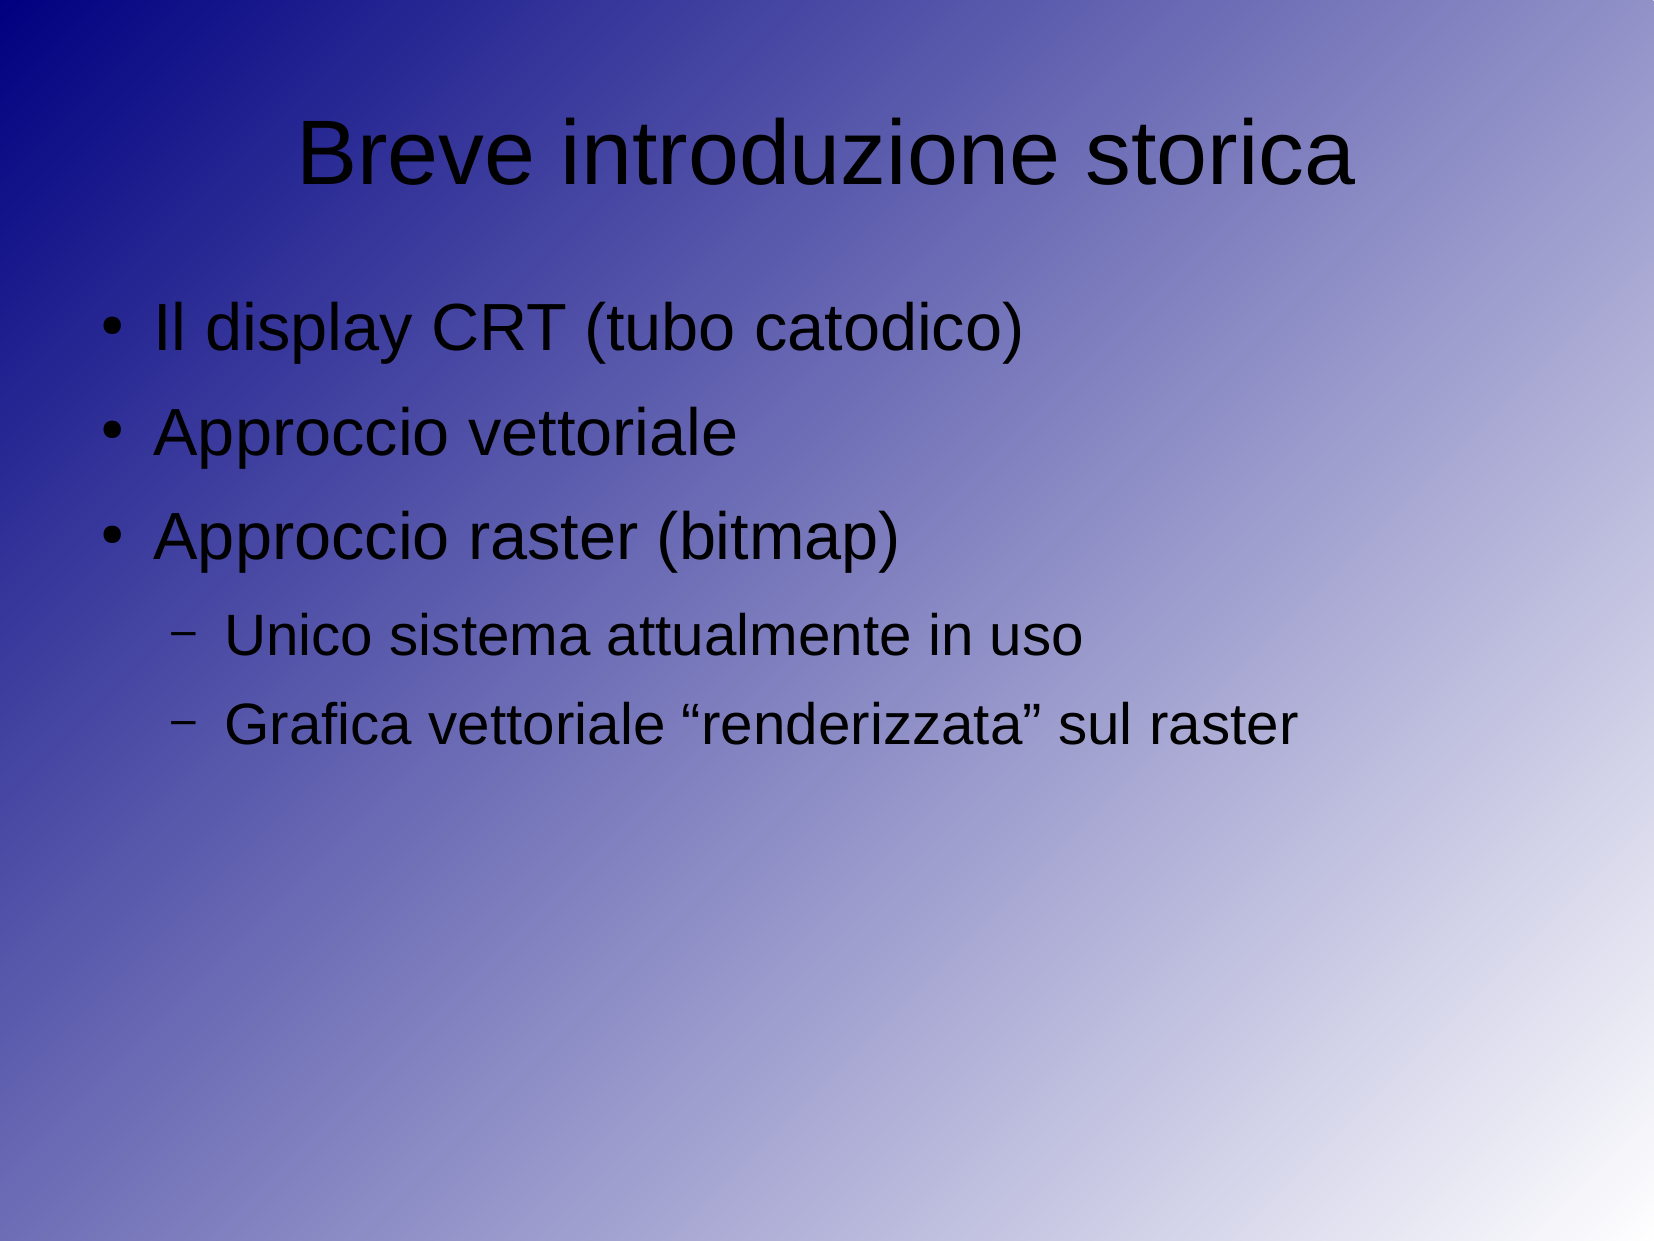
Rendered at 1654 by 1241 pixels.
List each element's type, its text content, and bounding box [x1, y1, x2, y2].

title Breve introduzione storica [82, 49, 1571, 257]
list Il display CRT (tubo catodico) Approccio vettoriale Approccio raster (bitmap) Unico sistema attualmente in uso Grafica vettoriale “renderizzata” sul raster [82, 290, 1571, 1010]
